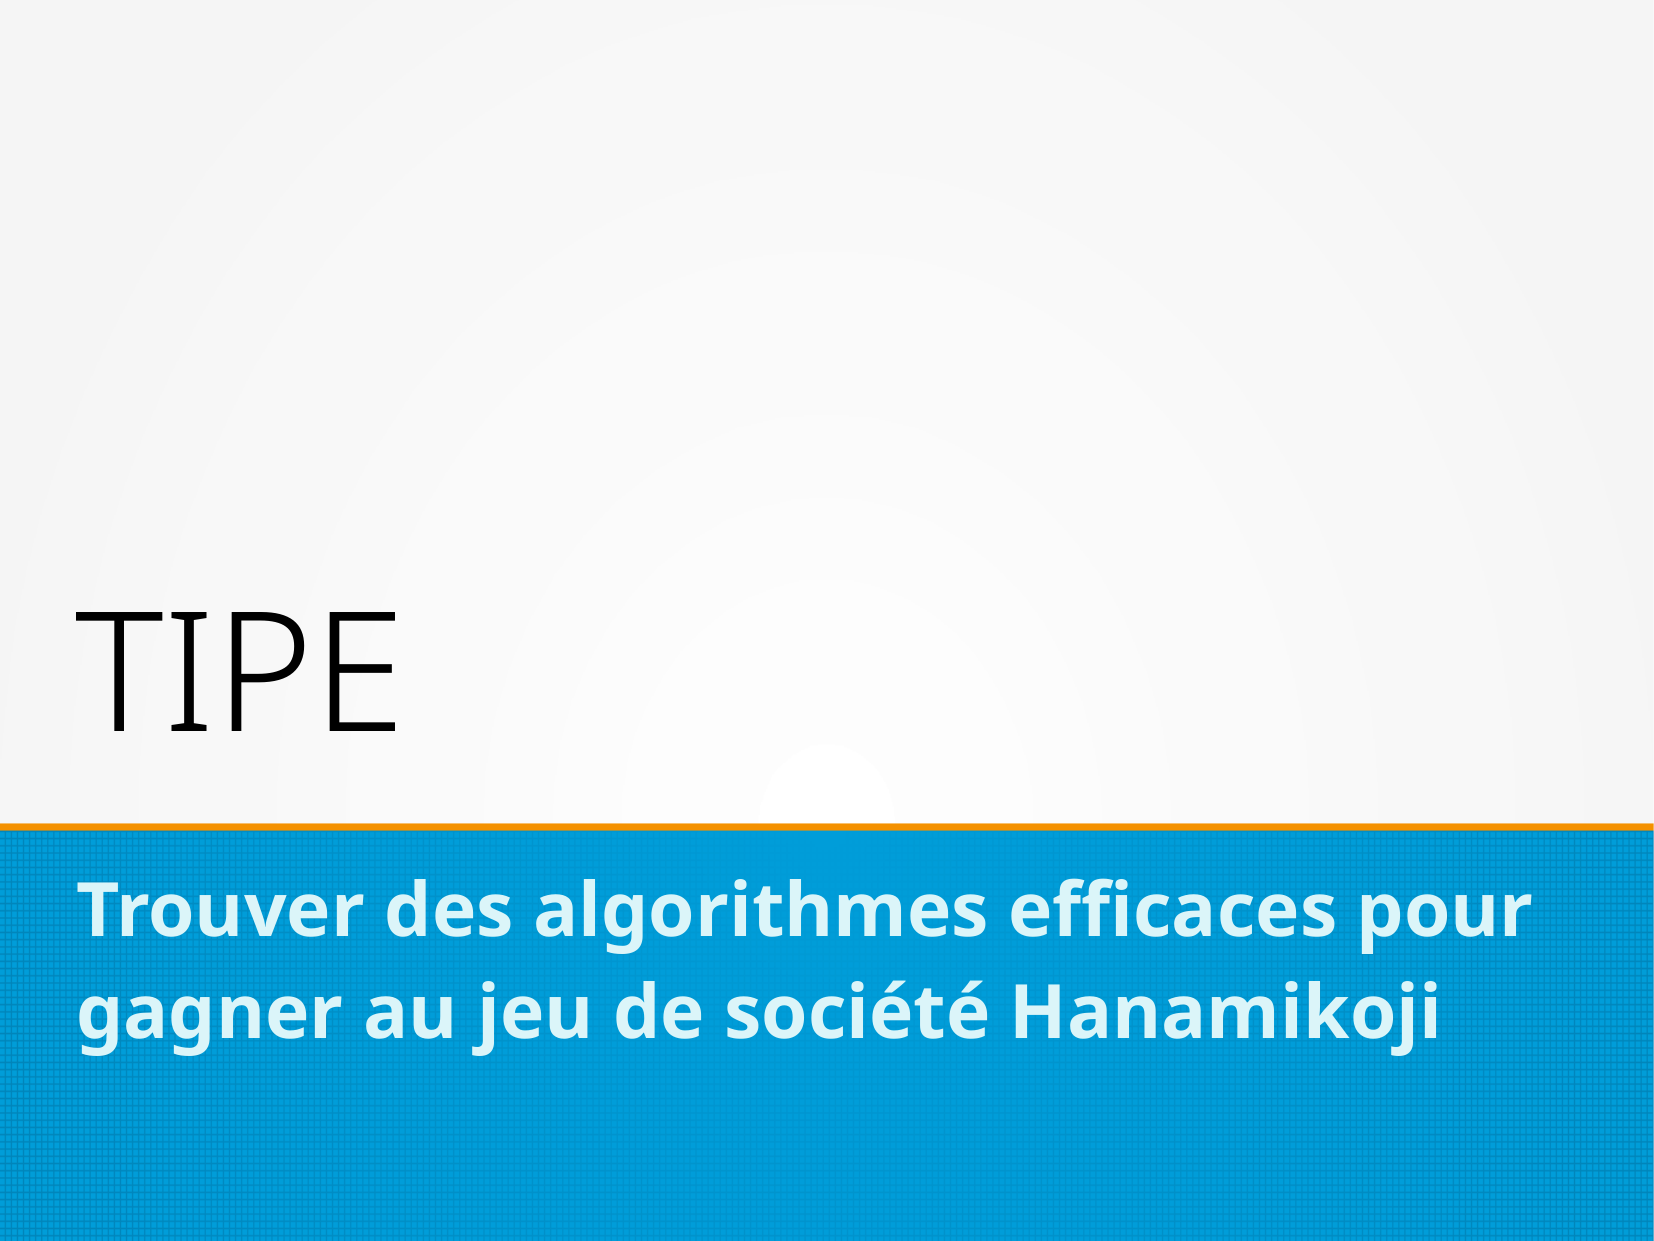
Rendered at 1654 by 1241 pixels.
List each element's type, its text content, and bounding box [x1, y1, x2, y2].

picture [0, 0, 1654, 830]
title TIPE [75, 49, 1564, 781]
subtitle Trouver des algorithmes efficaces pour gagner au jeu de société Hanamikoji [76, 855, 1564, 1111]
